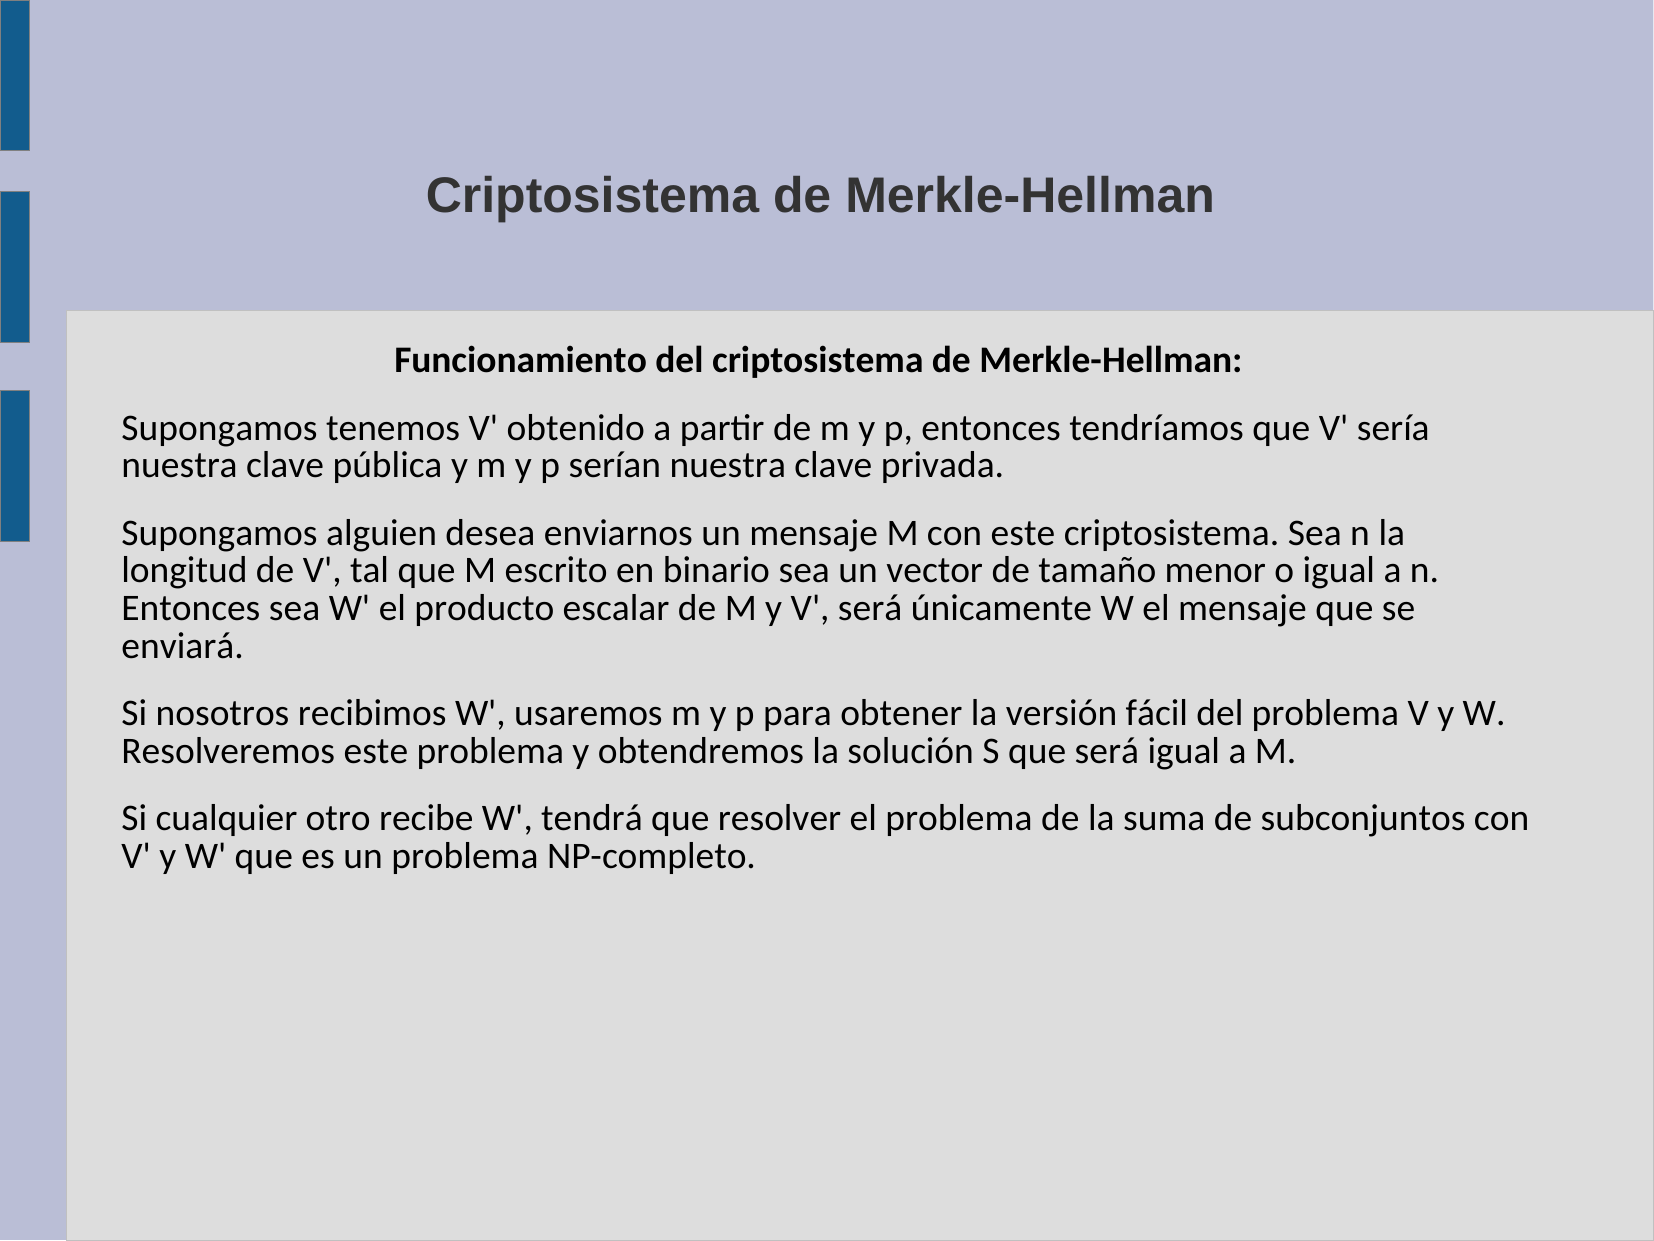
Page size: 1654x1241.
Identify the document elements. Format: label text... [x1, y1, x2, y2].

list Funcionamiento del criptosistema de Merkle-Hellman: Supongamos tenemos V' obtenido a partir de m y p, entonces tendríamos que V' sería nuestra clave pública y m y p serían nuestra clave privada. Supongamos alguien desea enviarnos un mensaje M con este criptosistema. Sea n la longitud de V', tal que M escrito en binario sea un vector de tamaño menor o igual a n. Entonces sea W' el producto escalar de M y V', será únicamente W el mensaje que se enviará. Si nosotros recibimos W', usaremos m y p para obtener la versión fácil del problema V y W. Resolveremos este problema y obtendremos la solución S que será igual a M. Si cualquier otro recibe W', tendrá que resolver el problema de la suma de subconjuntos con V' y W' que es un problema NP-completo. [121, 344, 1534, 1127]
title Criptosistema de Merkle-Hellman [121, 91, 1534, 299]
